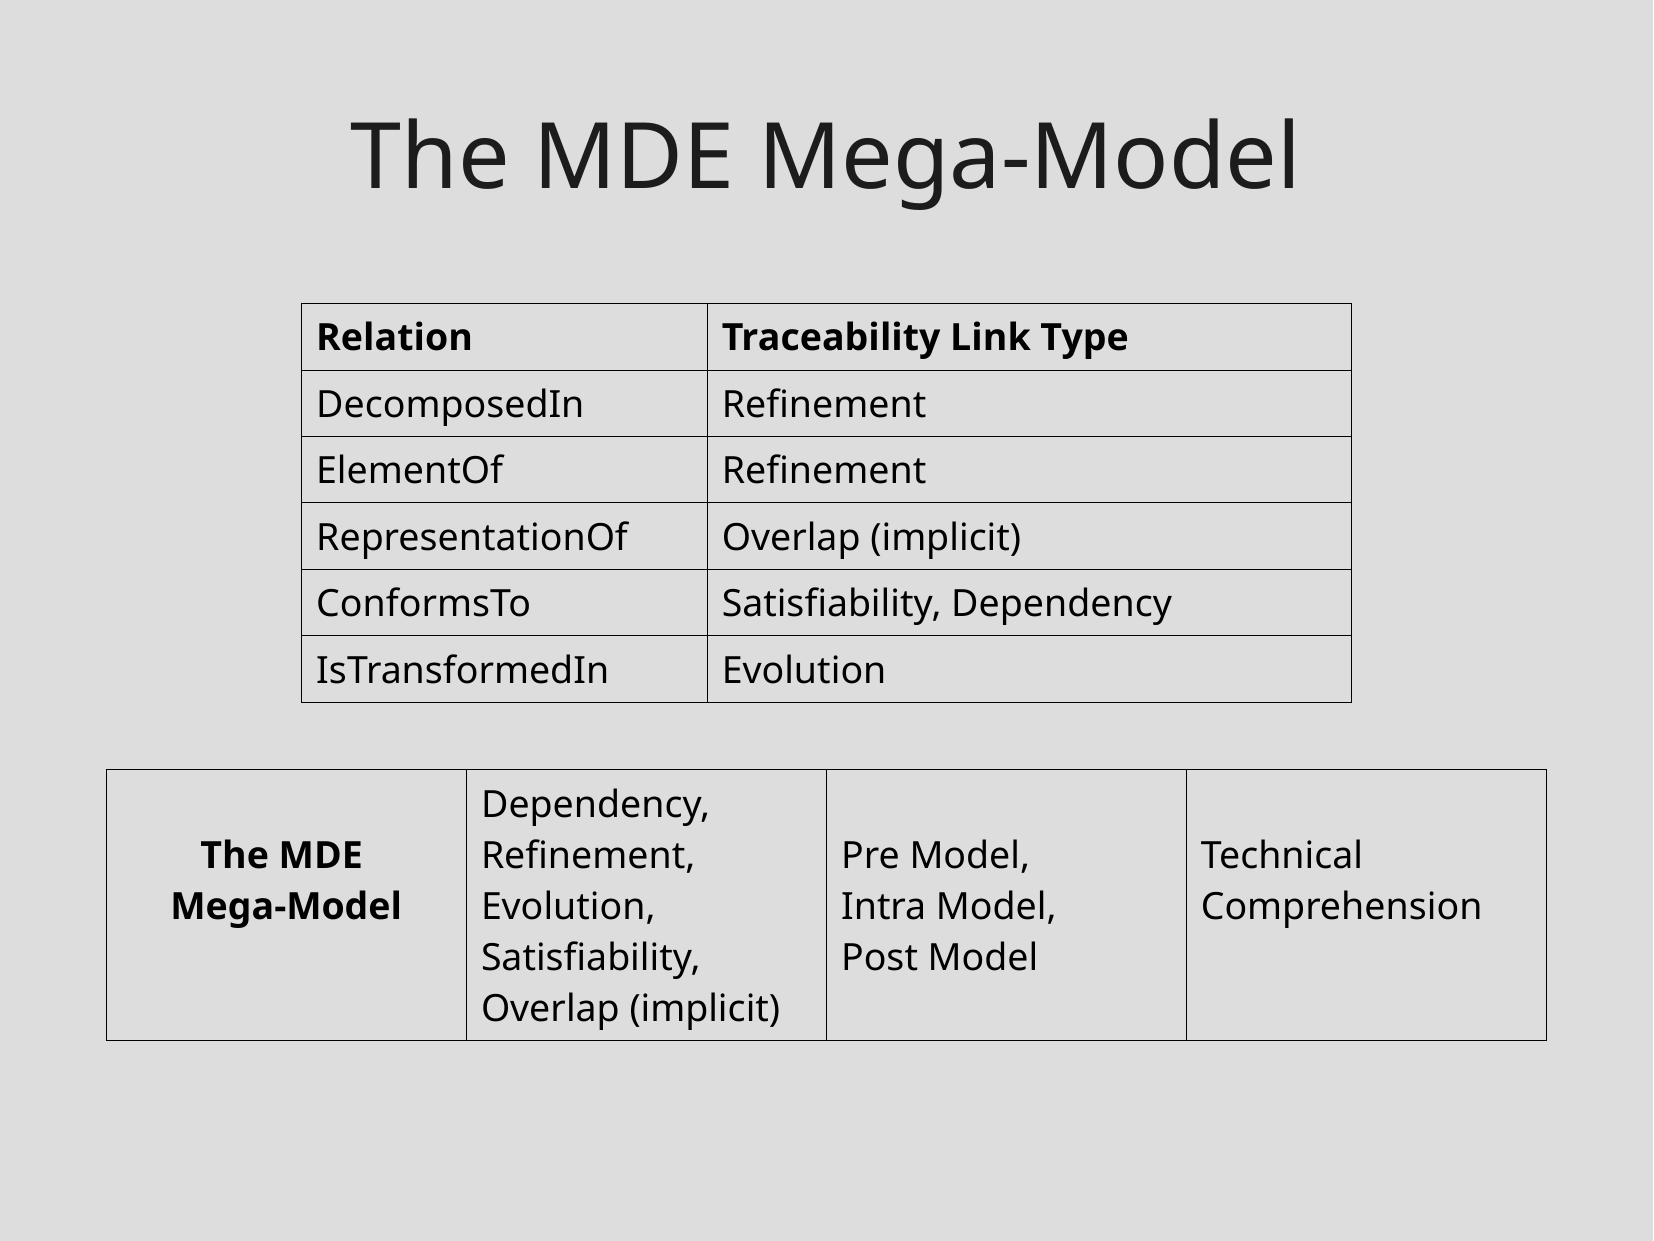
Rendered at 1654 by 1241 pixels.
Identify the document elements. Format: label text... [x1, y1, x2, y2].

table_cell Evolution [708, 636, 1351, 702]
table_cell ElementOf [302, 437, 707, 502]
table_header Pre Model, Intra Model, Post Model [827, 770, 1186, 1040]
title The MDE Mega-Model [82, 49, 1571, 257]
table_cell Refinement [708, 437, 1351, 502]
table_cell Refinement [708, 371, 1351, 436]
table_cell RepresentationOf [302, 503, 707, 569]
table_header Dependency, Refinement, Evolution, Satisfiability, Overlap (implicit) [467, 770, 826, 1040]
table_cell Satisfiability, Dependency [708, 570, 1351, 635]
table_cell ConformsTo [302, 570, 707, 635]
table_header Technical Comprehension [1187, 770, 1546, 1040]
table_cell IsTransformedIn [302, 636, 707, 702]
table_cell DecomposedIn [302, 371, 707, 436]
table_cell Overlap (implicit) [708, 503, 1351, 569]
table_header Traceability Link Type [708, 304, 1351, 370]
table_header The MDE Mega-Model [107, 770, 466, 1040]
table_header Relation [302, 304, 707, 370]
